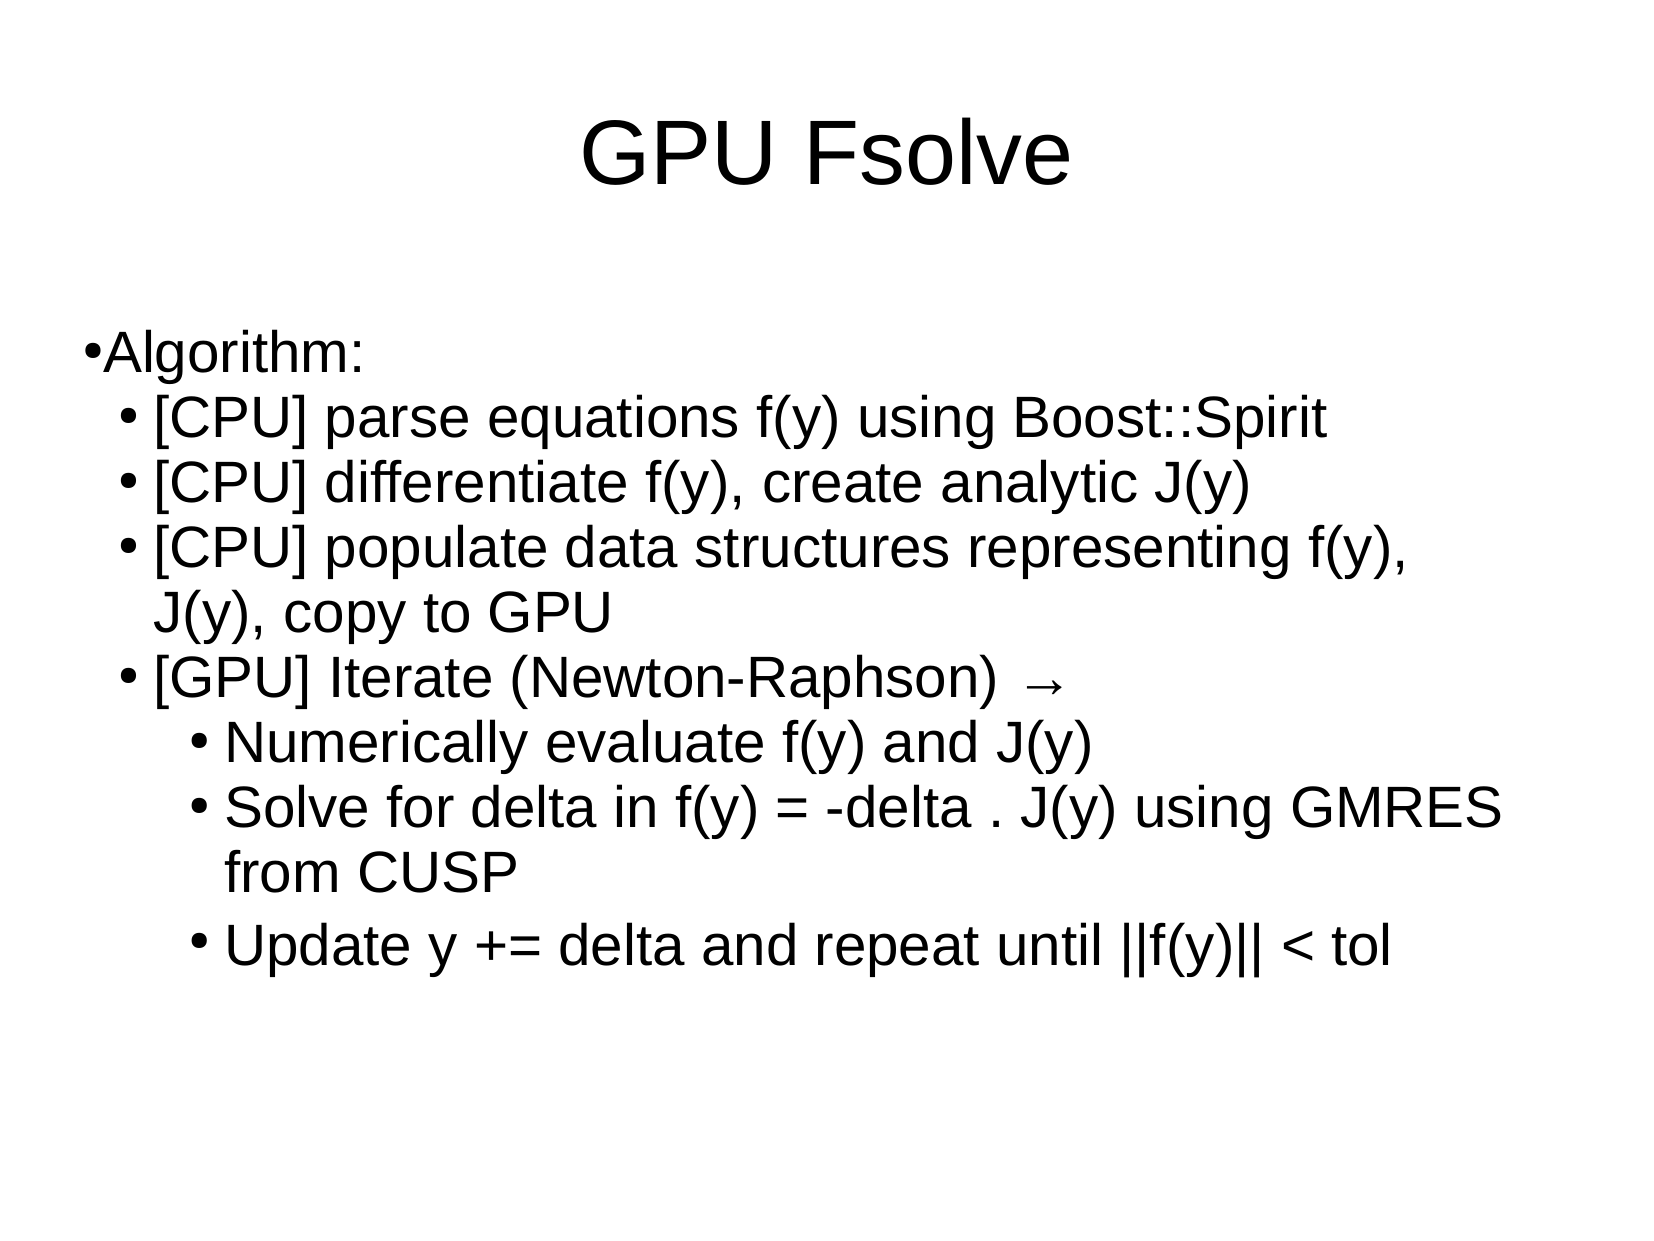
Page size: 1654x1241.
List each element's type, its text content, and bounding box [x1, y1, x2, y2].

subtitle Algorithm: [CPU] parse equations f(y) using Boost::Spirit [CPU] differentiate f(y), create analytic J(y) [CPU] populate data structures representing f(y), J(y), copy to GPU [GPU] Iterate (Newton-Raphson) → Numerically evaluate f(y) and J(y) Solve for delta in f(y) = -delta . J(y) using GMRES from CUSP Update y += delta and repeat until ||f(y)|| < tol [82, 290, 1538, 1010]
title GPU Fsolve [82, 49, 1571, 257]
